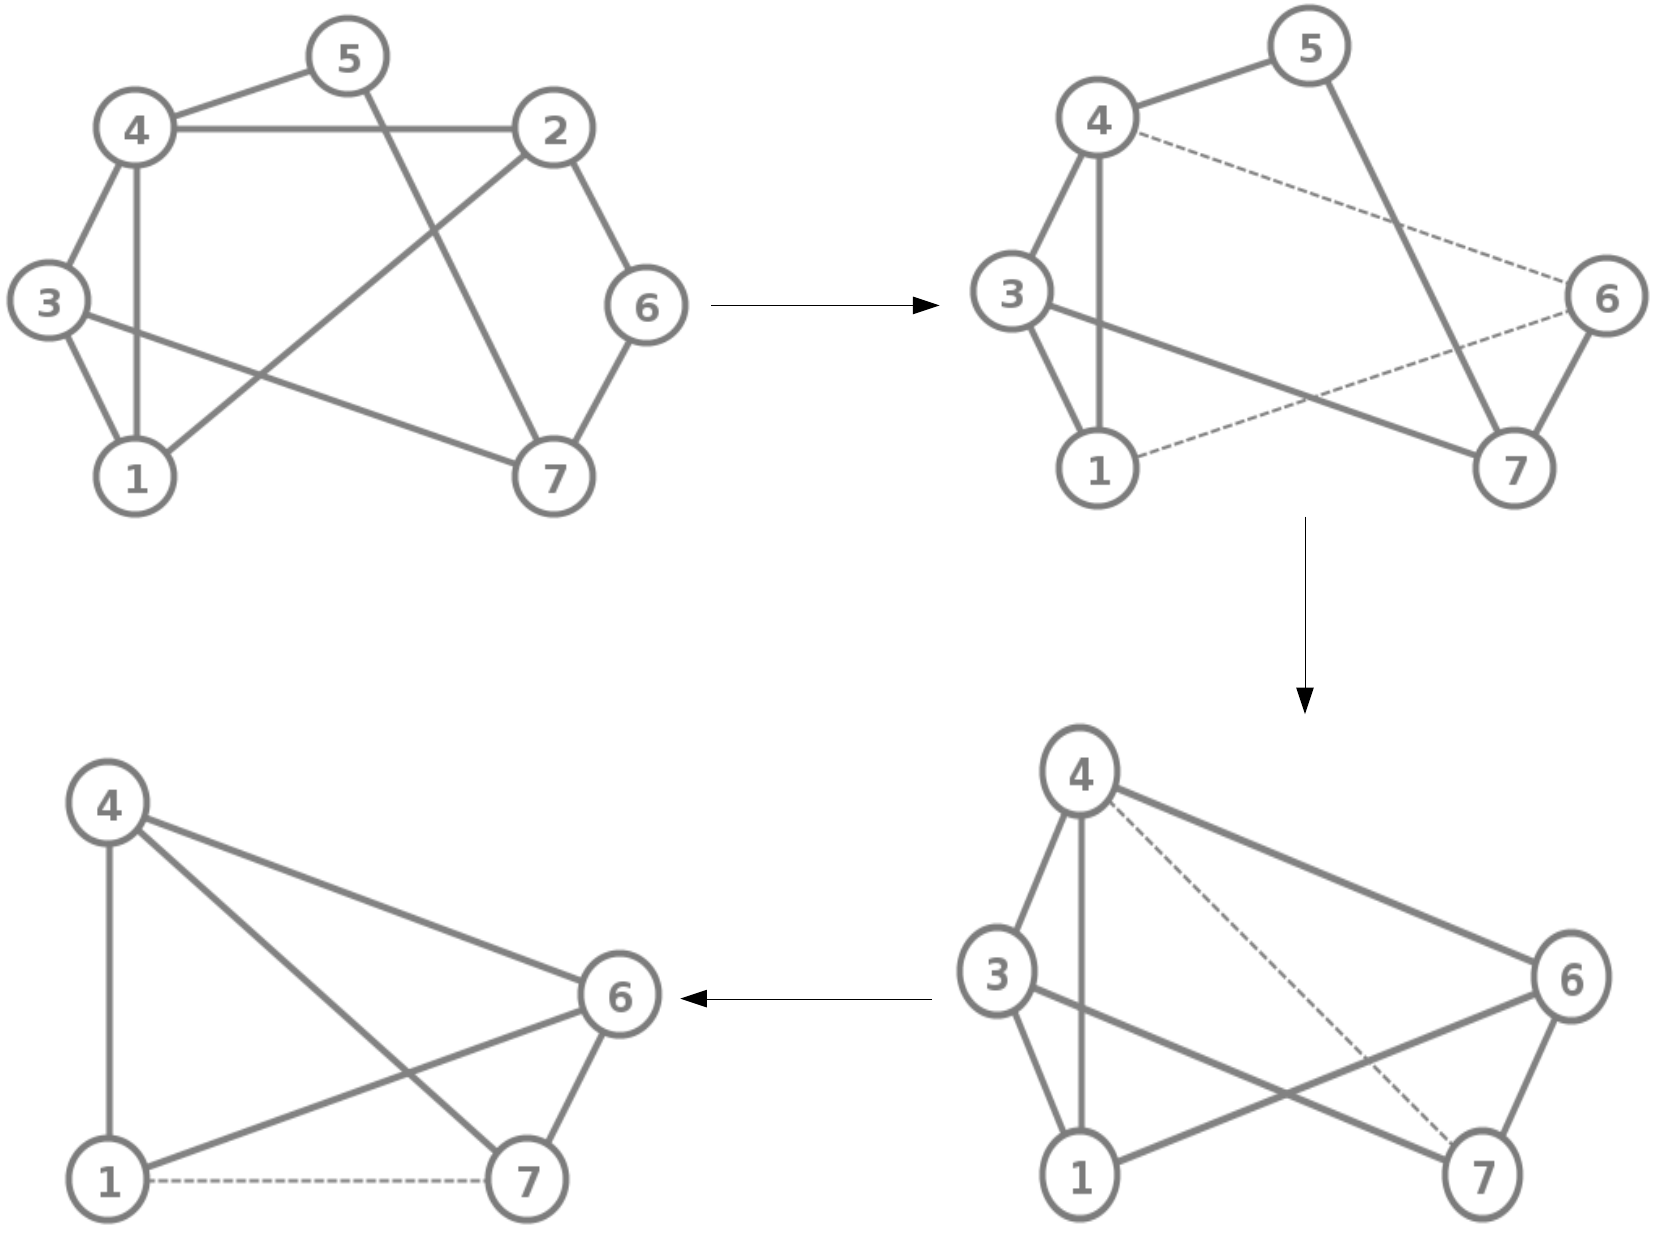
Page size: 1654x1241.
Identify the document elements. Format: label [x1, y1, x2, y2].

picture [0, 8, 698, 526]
picture [950, 714, 1621, 1231]
picture [960, 0, 1654, 517]
picture [57, 749, 673, 1230]
